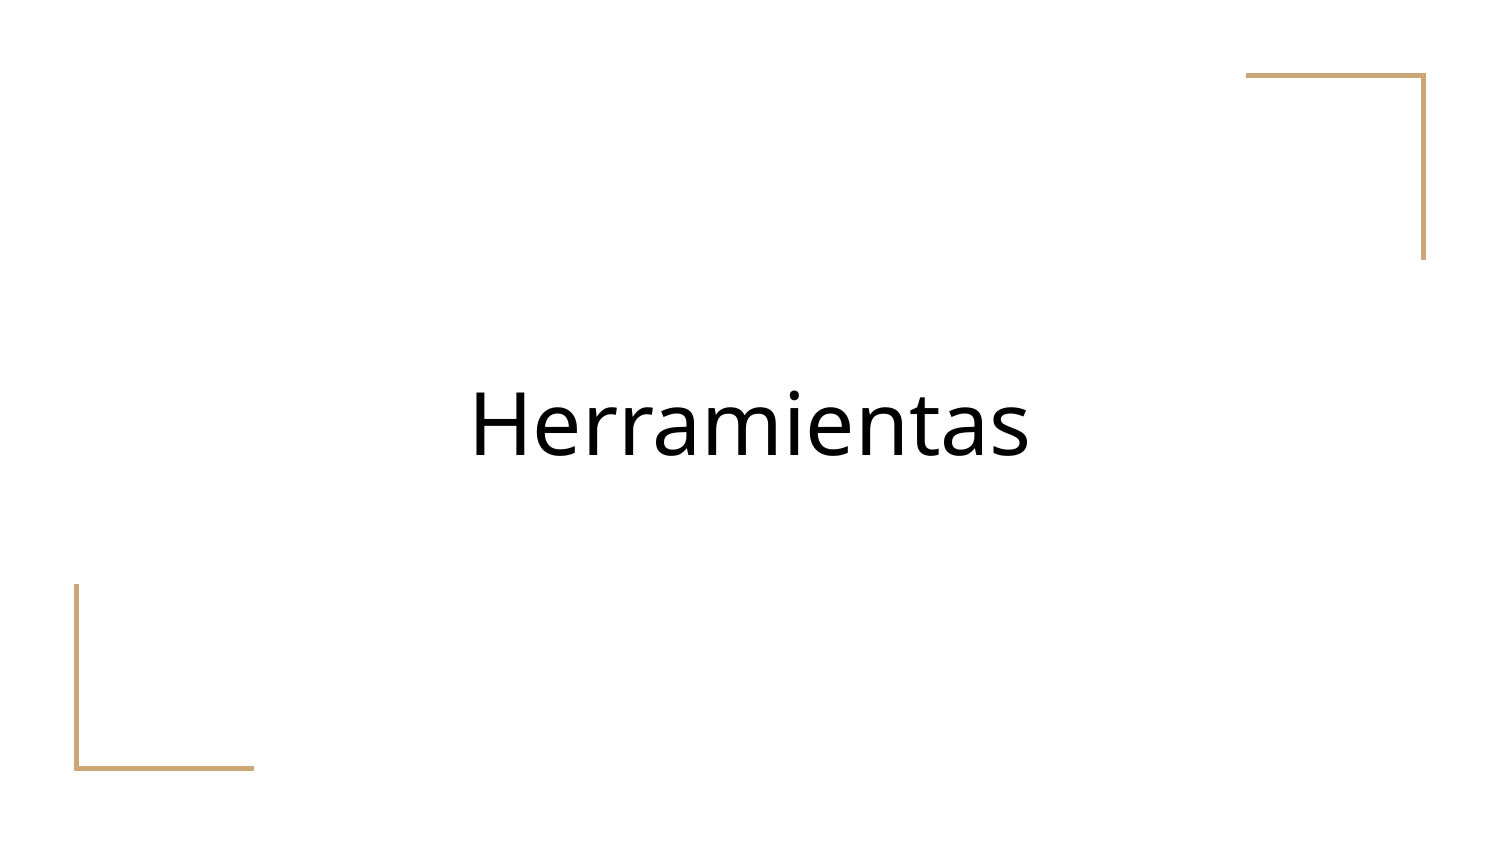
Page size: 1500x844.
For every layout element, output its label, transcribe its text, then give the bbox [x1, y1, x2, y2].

title Herramientas [126, 296, 1374, 548]
